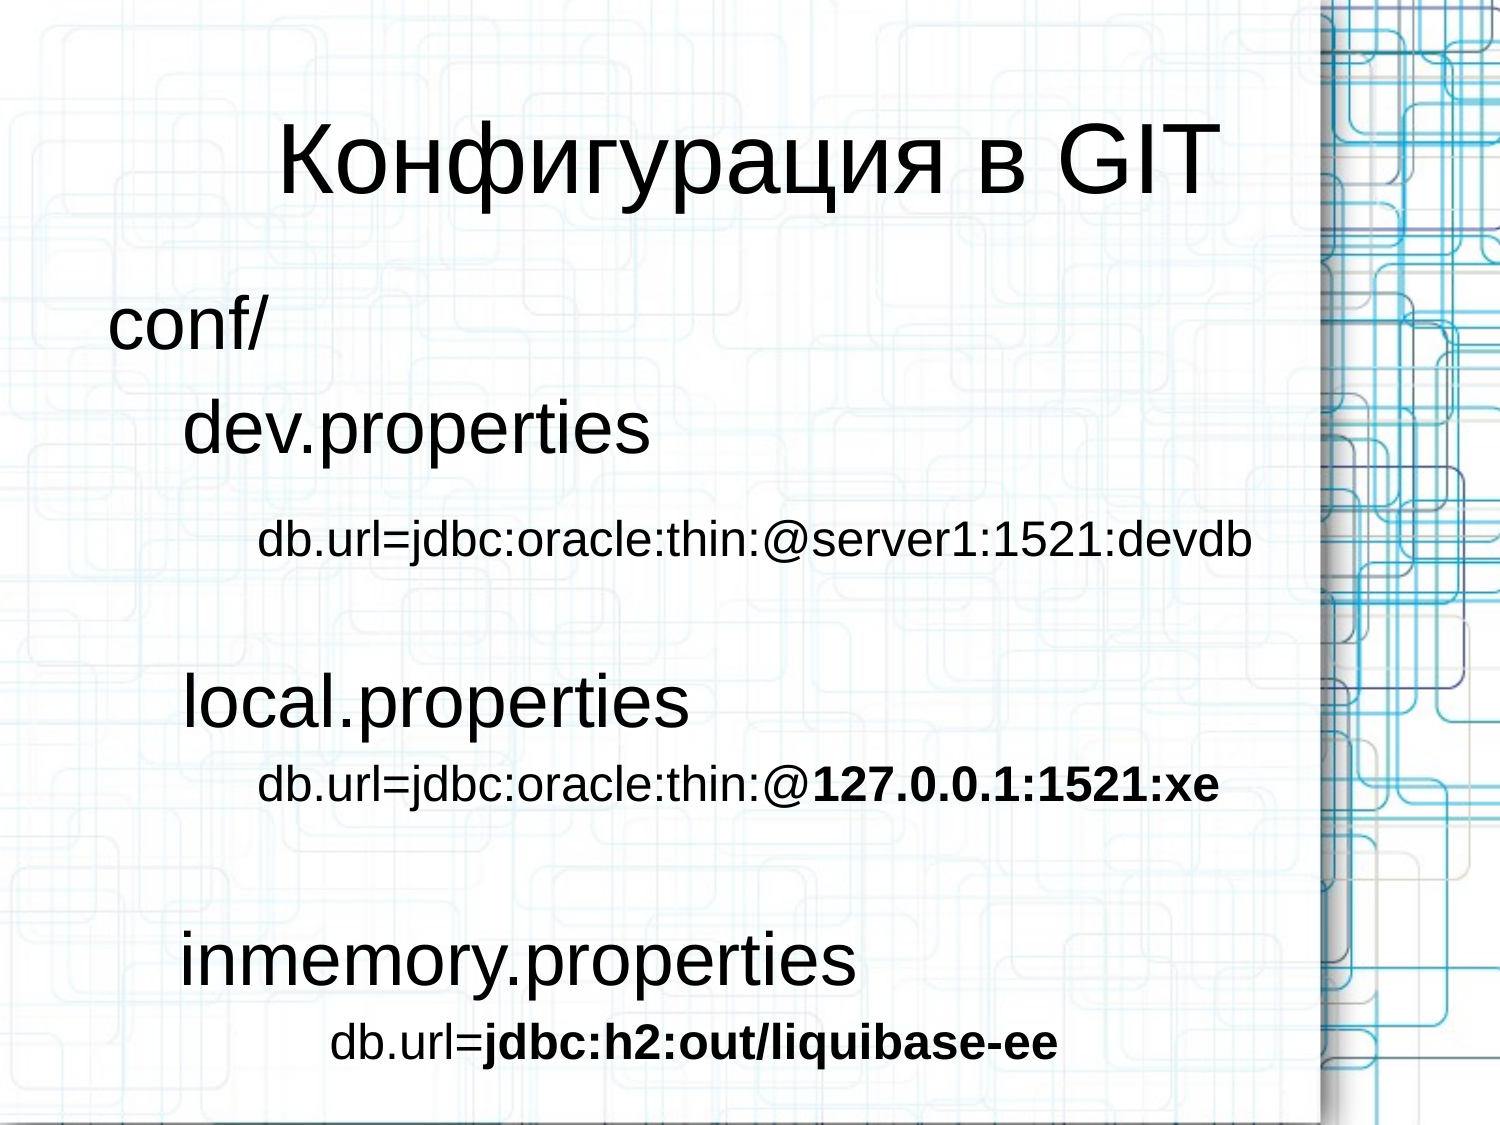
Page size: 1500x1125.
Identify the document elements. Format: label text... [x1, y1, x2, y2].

list Конфигурация в GIT [75, 78, 1425, 230]
text_box local.properties db.url=jdbc:oracle:thin:@127.0.0.1:1521:xe [92, 624, 1443, 846]
text_box inmemory.properties db.url=jdbc:h2:out/liquibase-ee [164, 882, 1291, 1106]
text_box conf/ dev.properties db.url=jdbc:oracle:thin:@server1:1521:devdb [92, 246, 1443, 590]
picture [0, 0, 1500, 1125]
